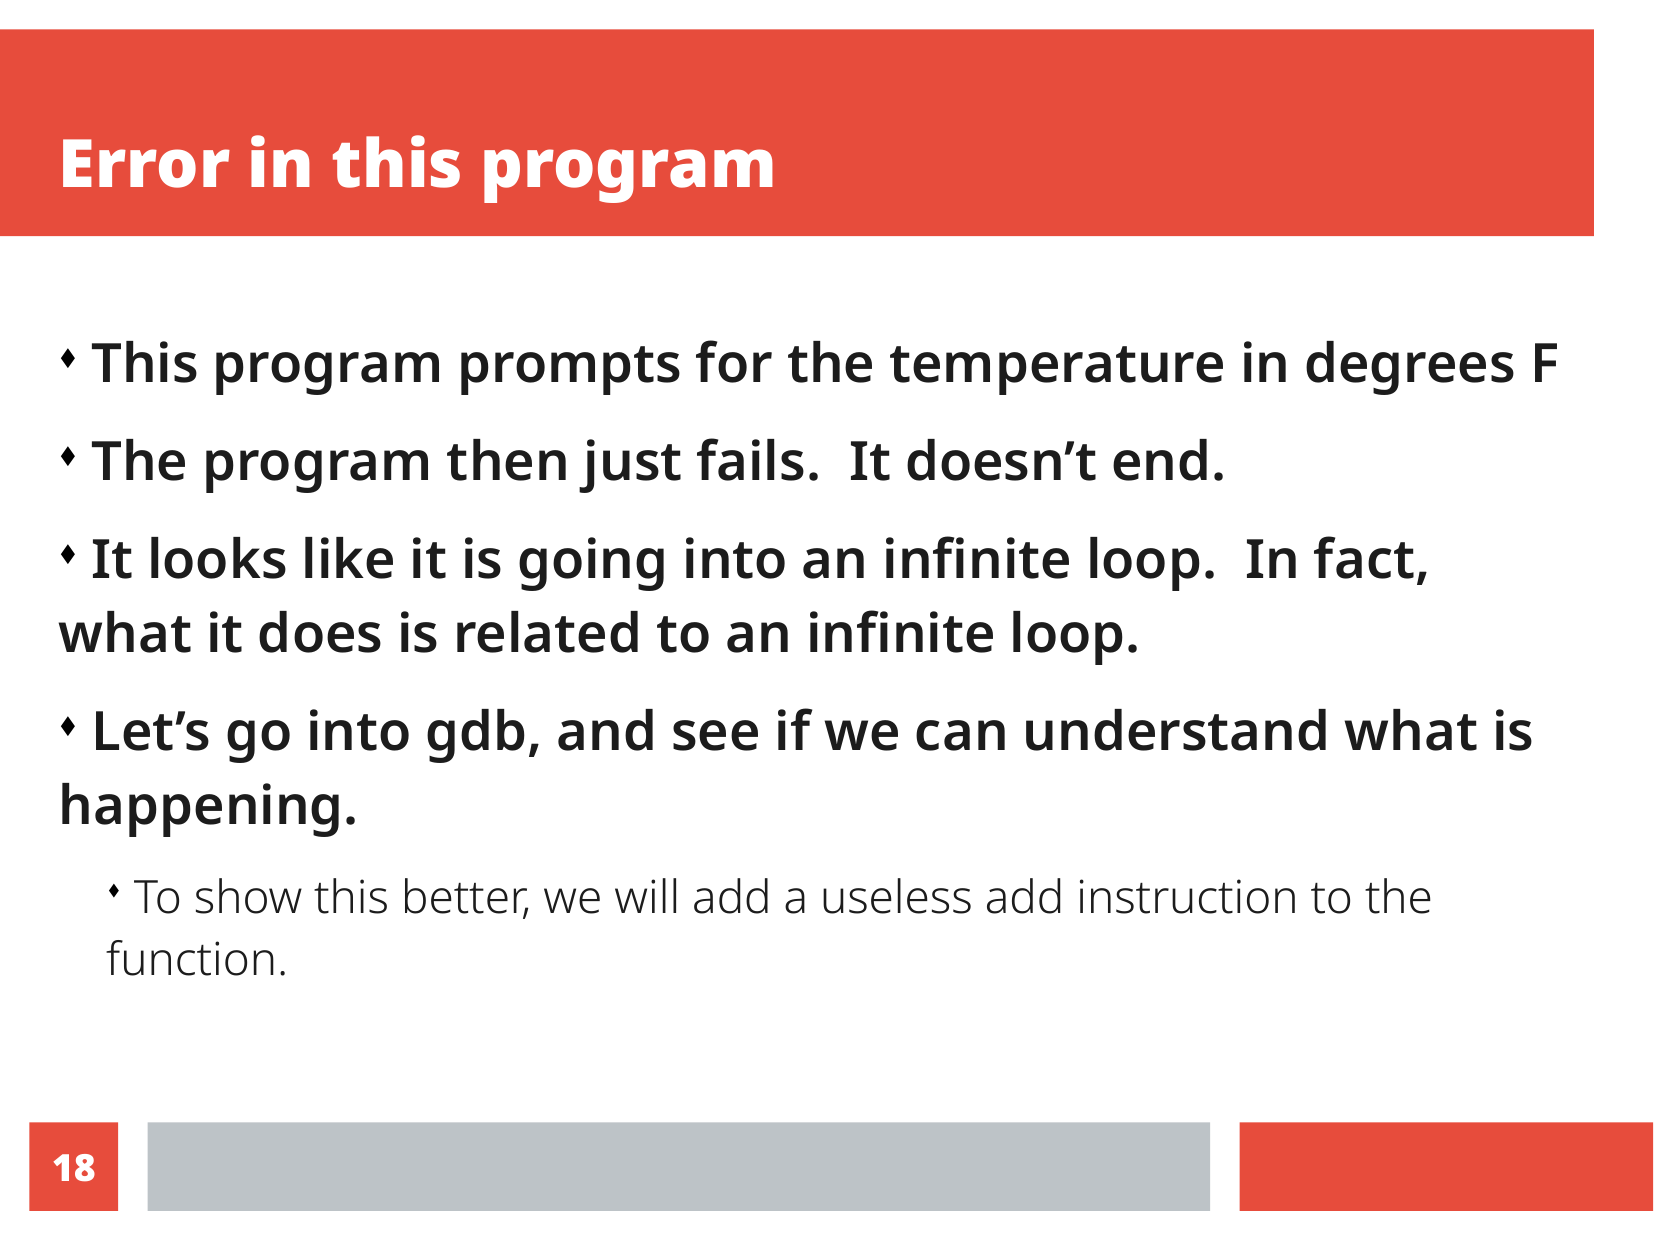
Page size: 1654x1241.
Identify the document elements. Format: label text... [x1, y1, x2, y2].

title Error in this program [58, 59, 1594, 207]
list This program prompts for the temperature in degrees F The program then just fails. It doesn’t end. It looks like it is going into an infinite loop. In fact, what it does is related to an infinite loop. Let’s go into gdb, and see if we can understand what is happening. To show this better, we will add a useless add instruction to the function. [58, 324, 1565, 1093]
